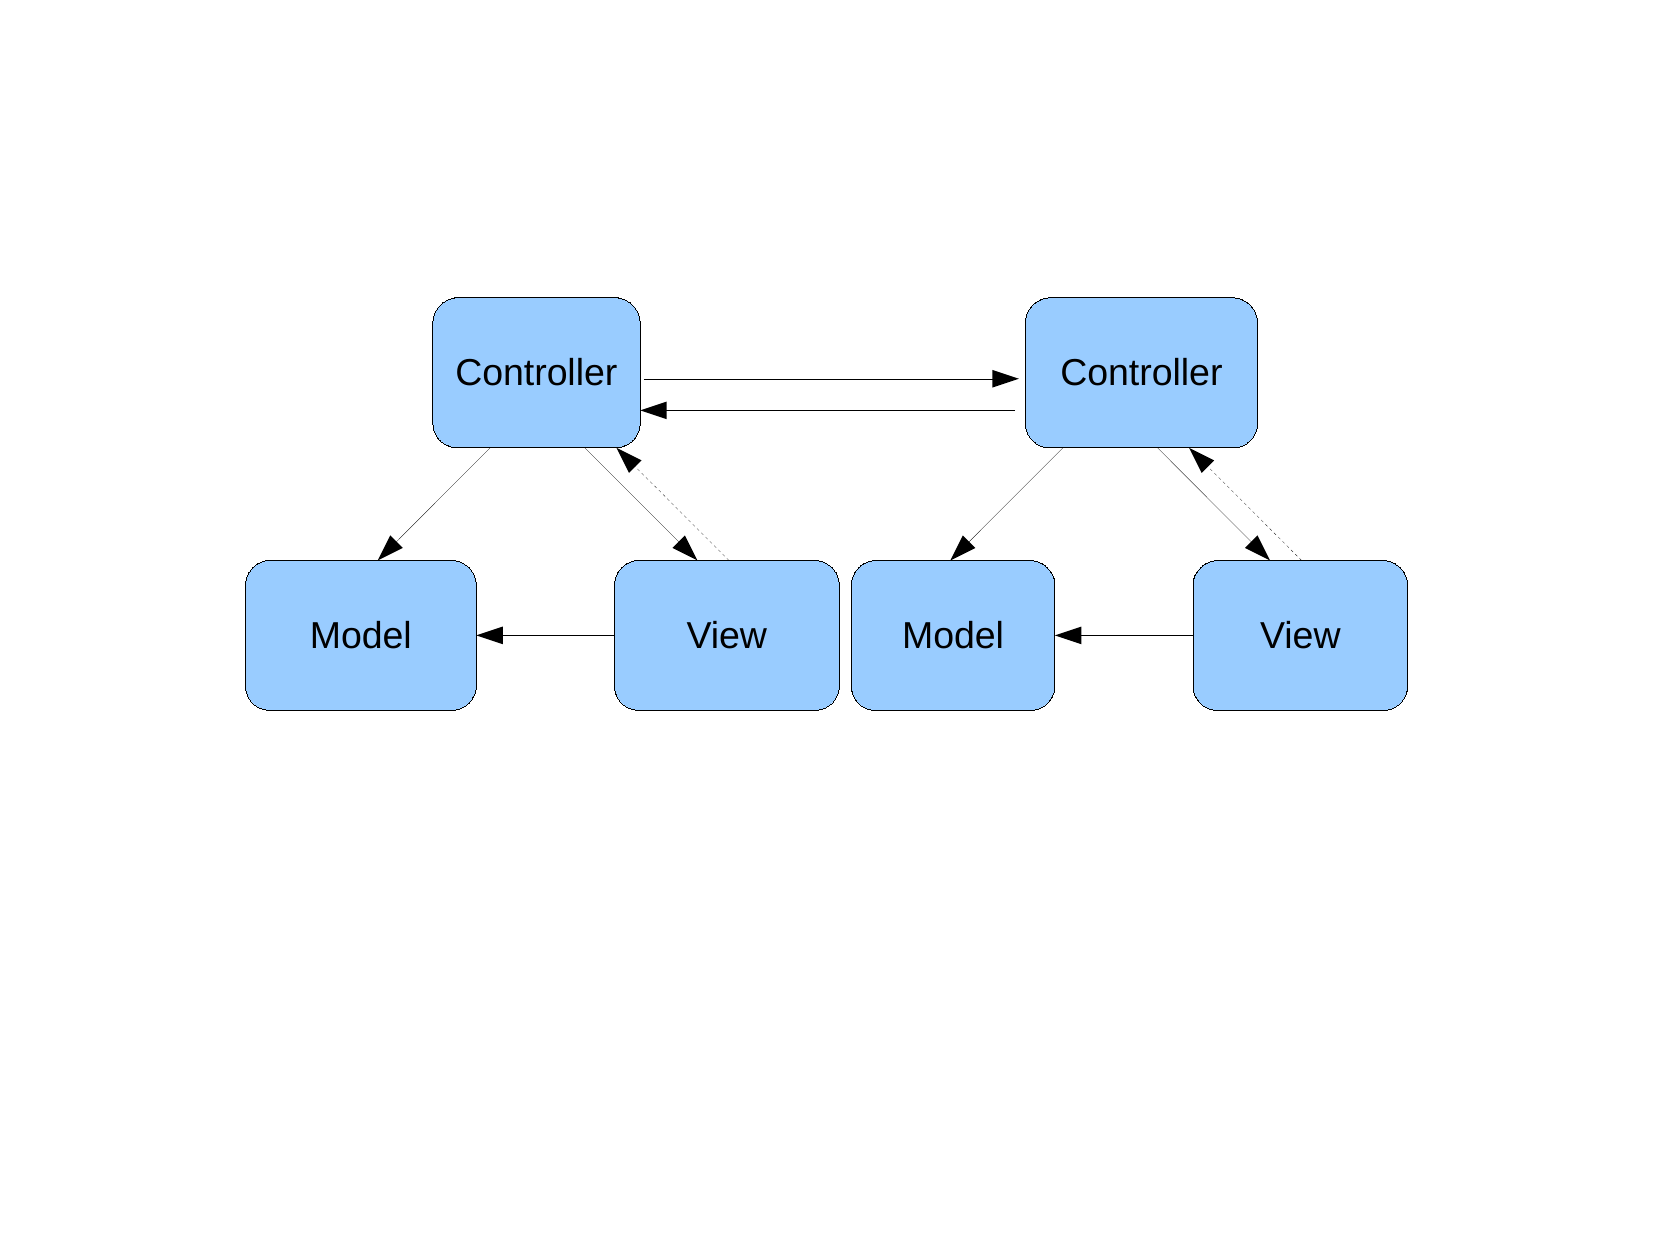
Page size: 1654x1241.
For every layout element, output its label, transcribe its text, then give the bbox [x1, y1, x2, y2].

text_box Model [245, 560, 477, 711]
text_box Controller [432, 297, 641, 448]
text_box Controller [1025, 297, 1258, 448]
text_box View [1193, 560, 1408, 711]
text_box Model [851, 560, 1055, 711]
text_box View [614, 560, 840, 711]
